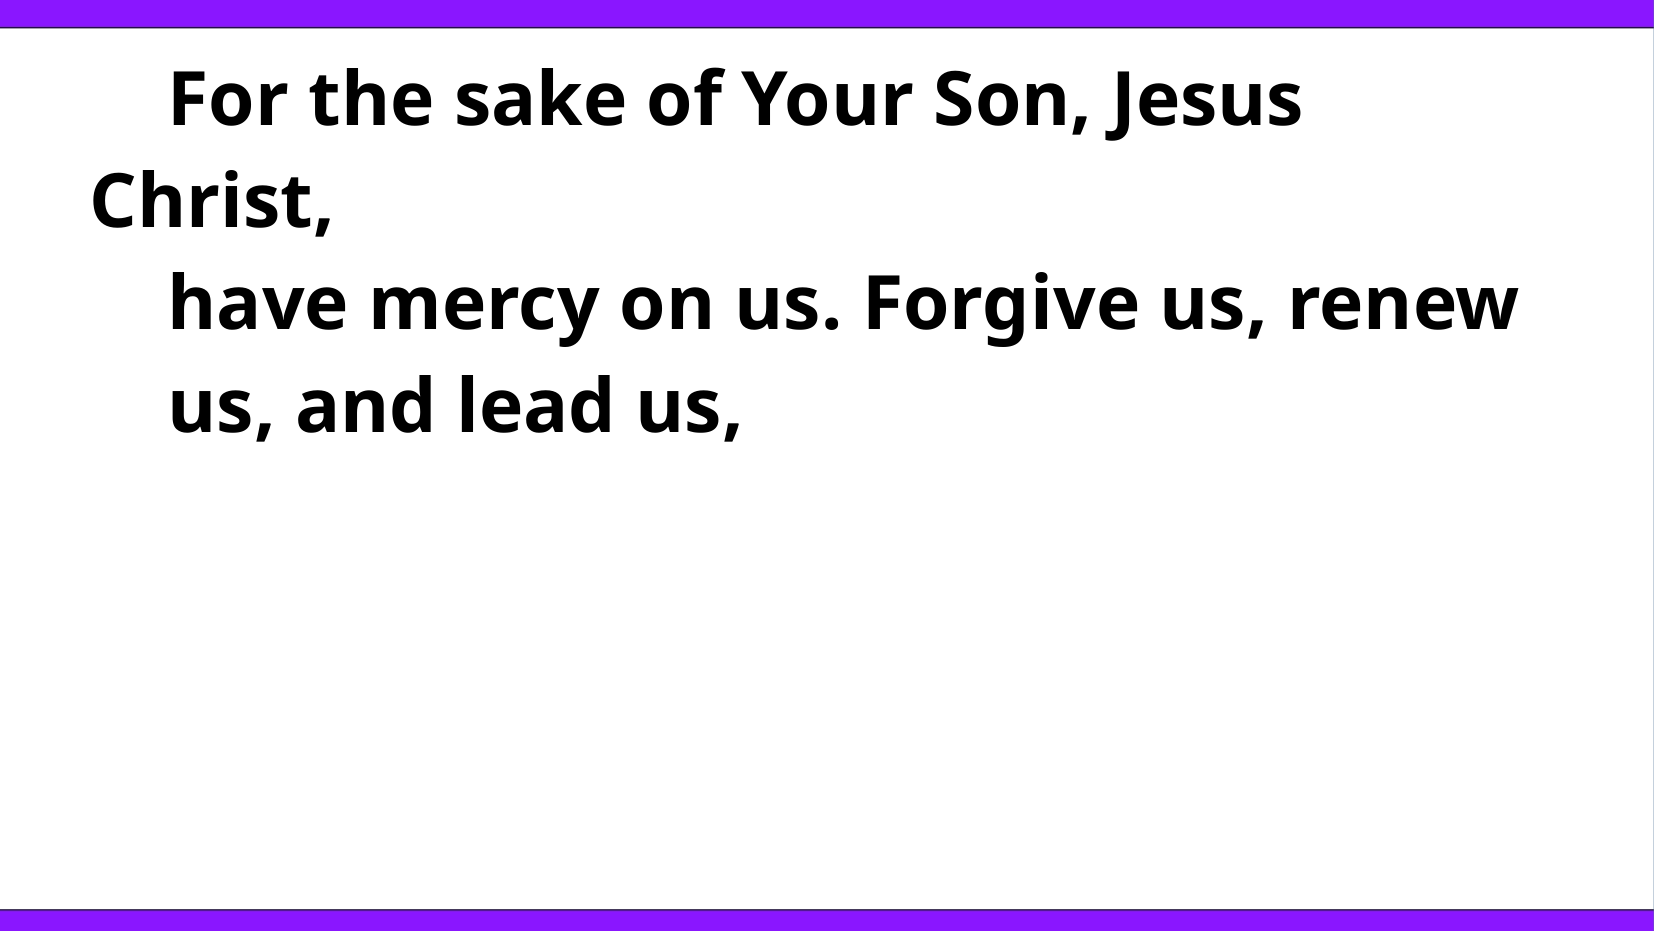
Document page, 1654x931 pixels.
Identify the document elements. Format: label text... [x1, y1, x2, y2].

text_box For the sake of Your Son, Jesus Christ, have mercy on us. Forgive us, renew us, and lead us, [75, 37, 1561, 352]
picture [0, 0, 1654, 931]
